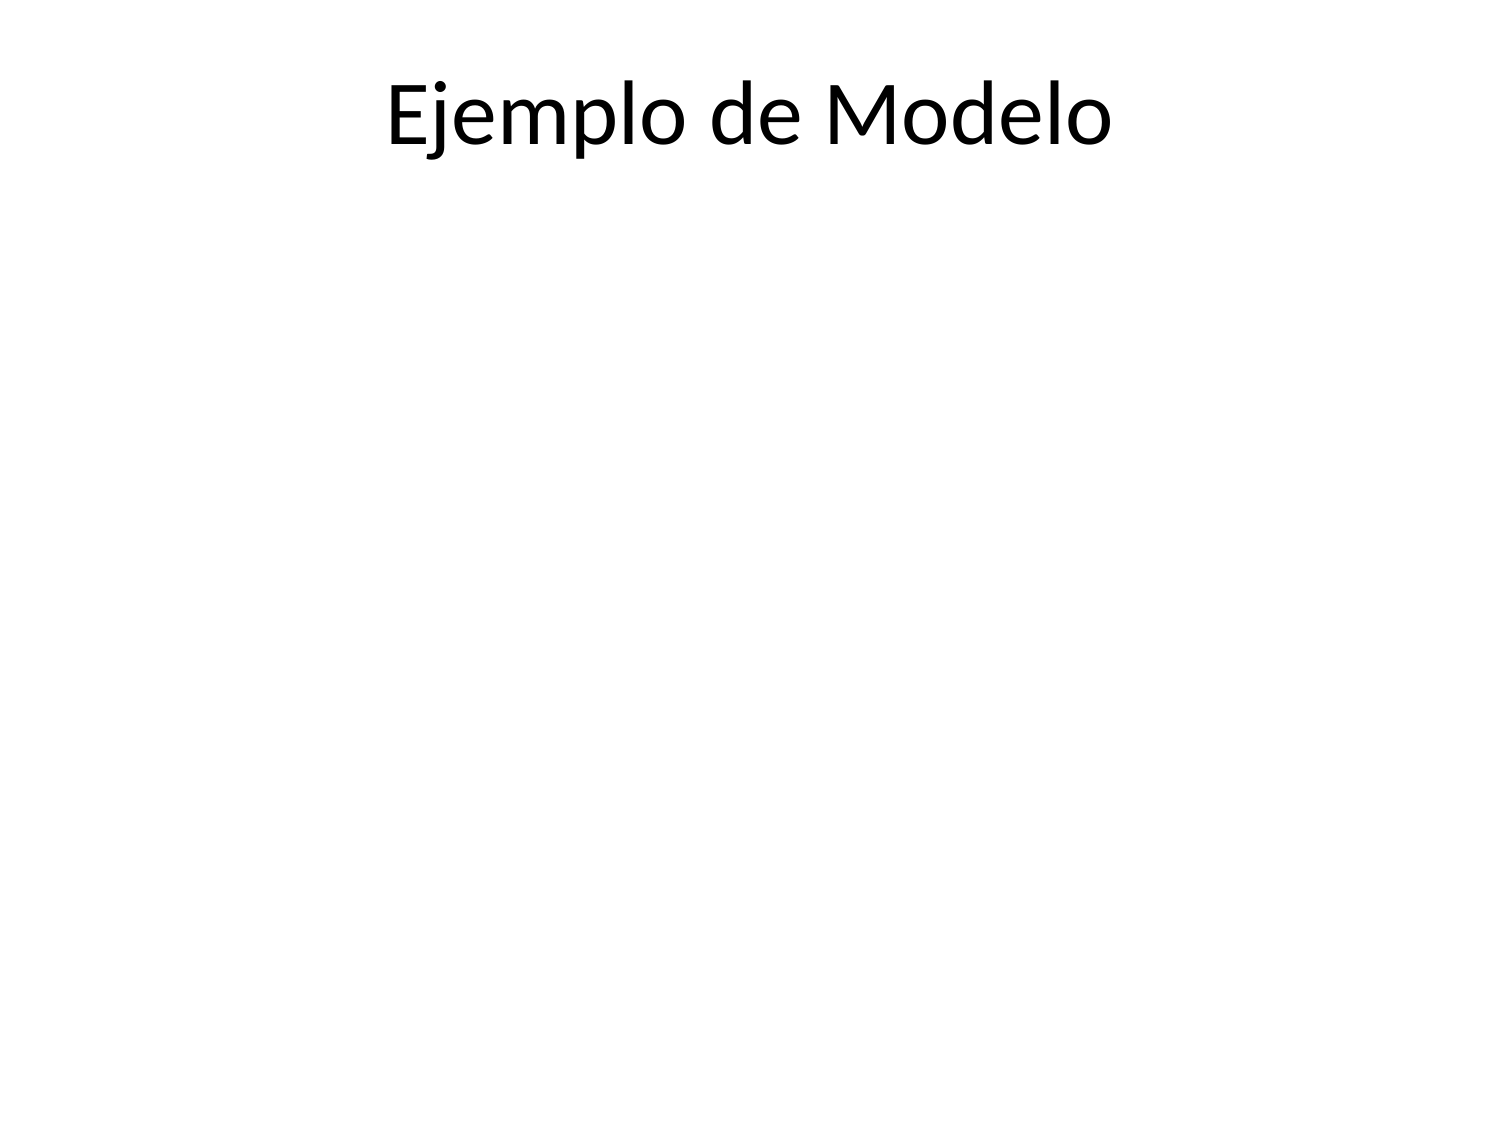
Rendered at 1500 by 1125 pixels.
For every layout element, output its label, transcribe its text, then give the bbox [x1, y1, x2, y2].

title Ejemplo de Modelo [75, 45, 1425, 233]
